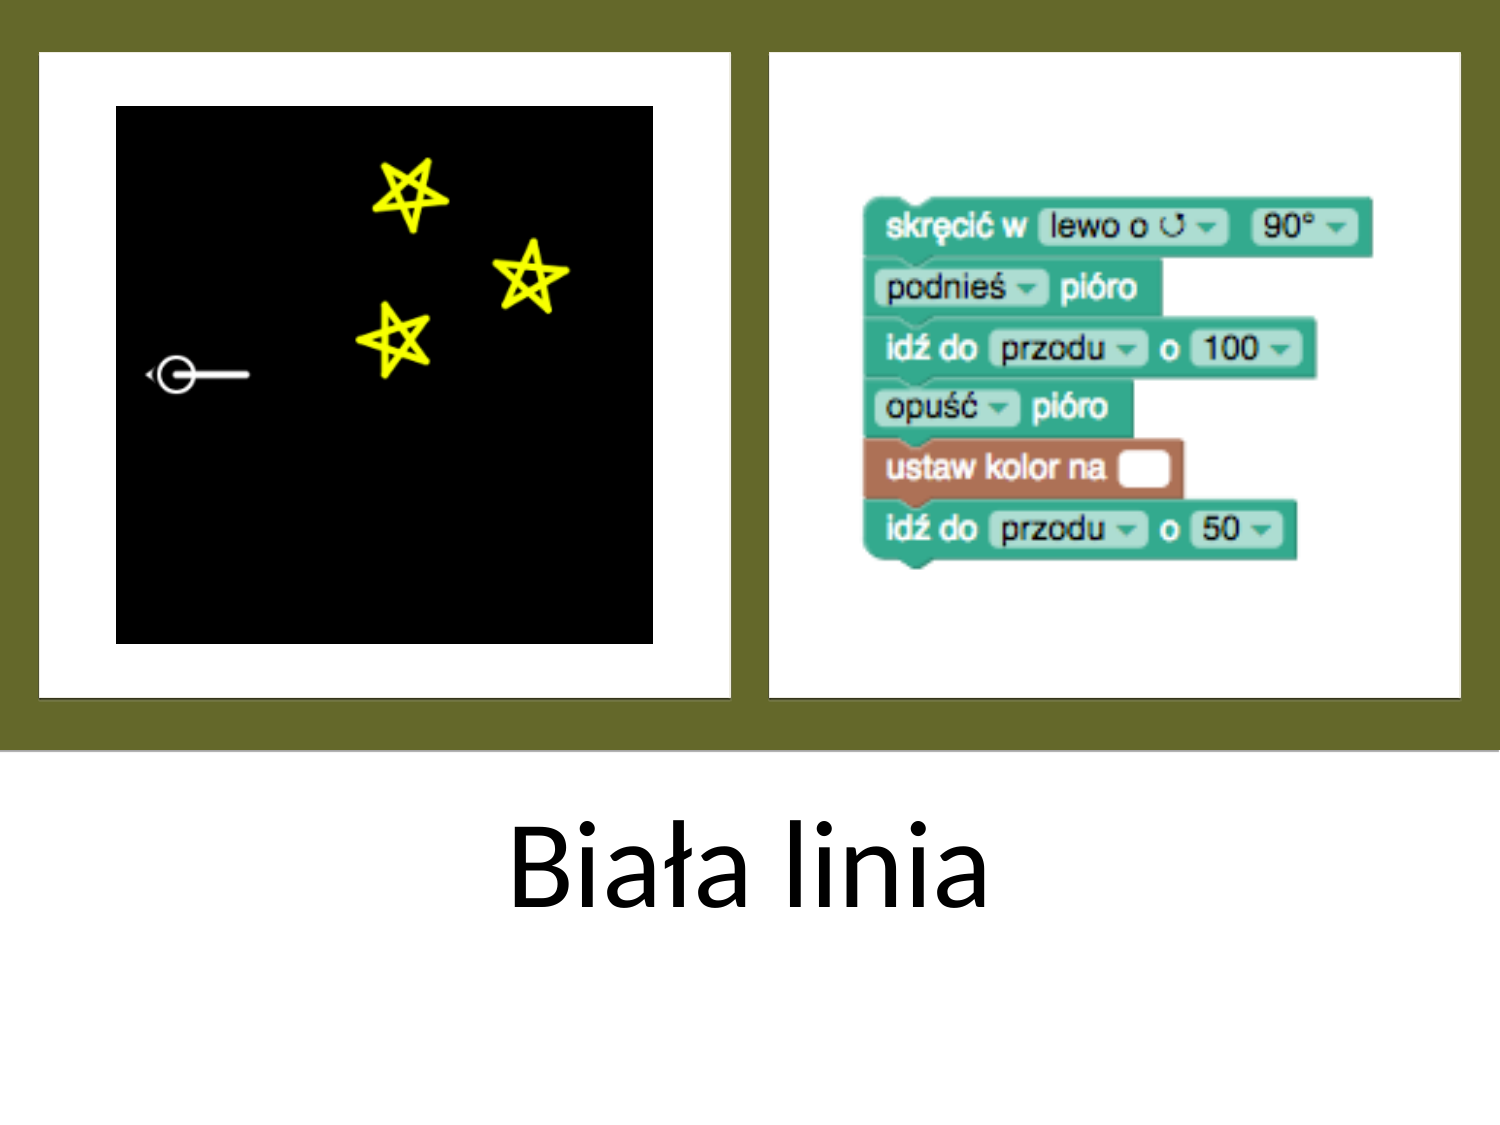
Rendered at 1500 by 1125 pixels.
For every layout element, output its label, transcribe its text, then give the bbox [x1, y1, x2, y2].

picture [116, 106, 653, 644]
text_box [0, 0, 1500, 750]
picture [832, 151, 1400, 602]
title Biała linia [187, 761, 1313, 942]
